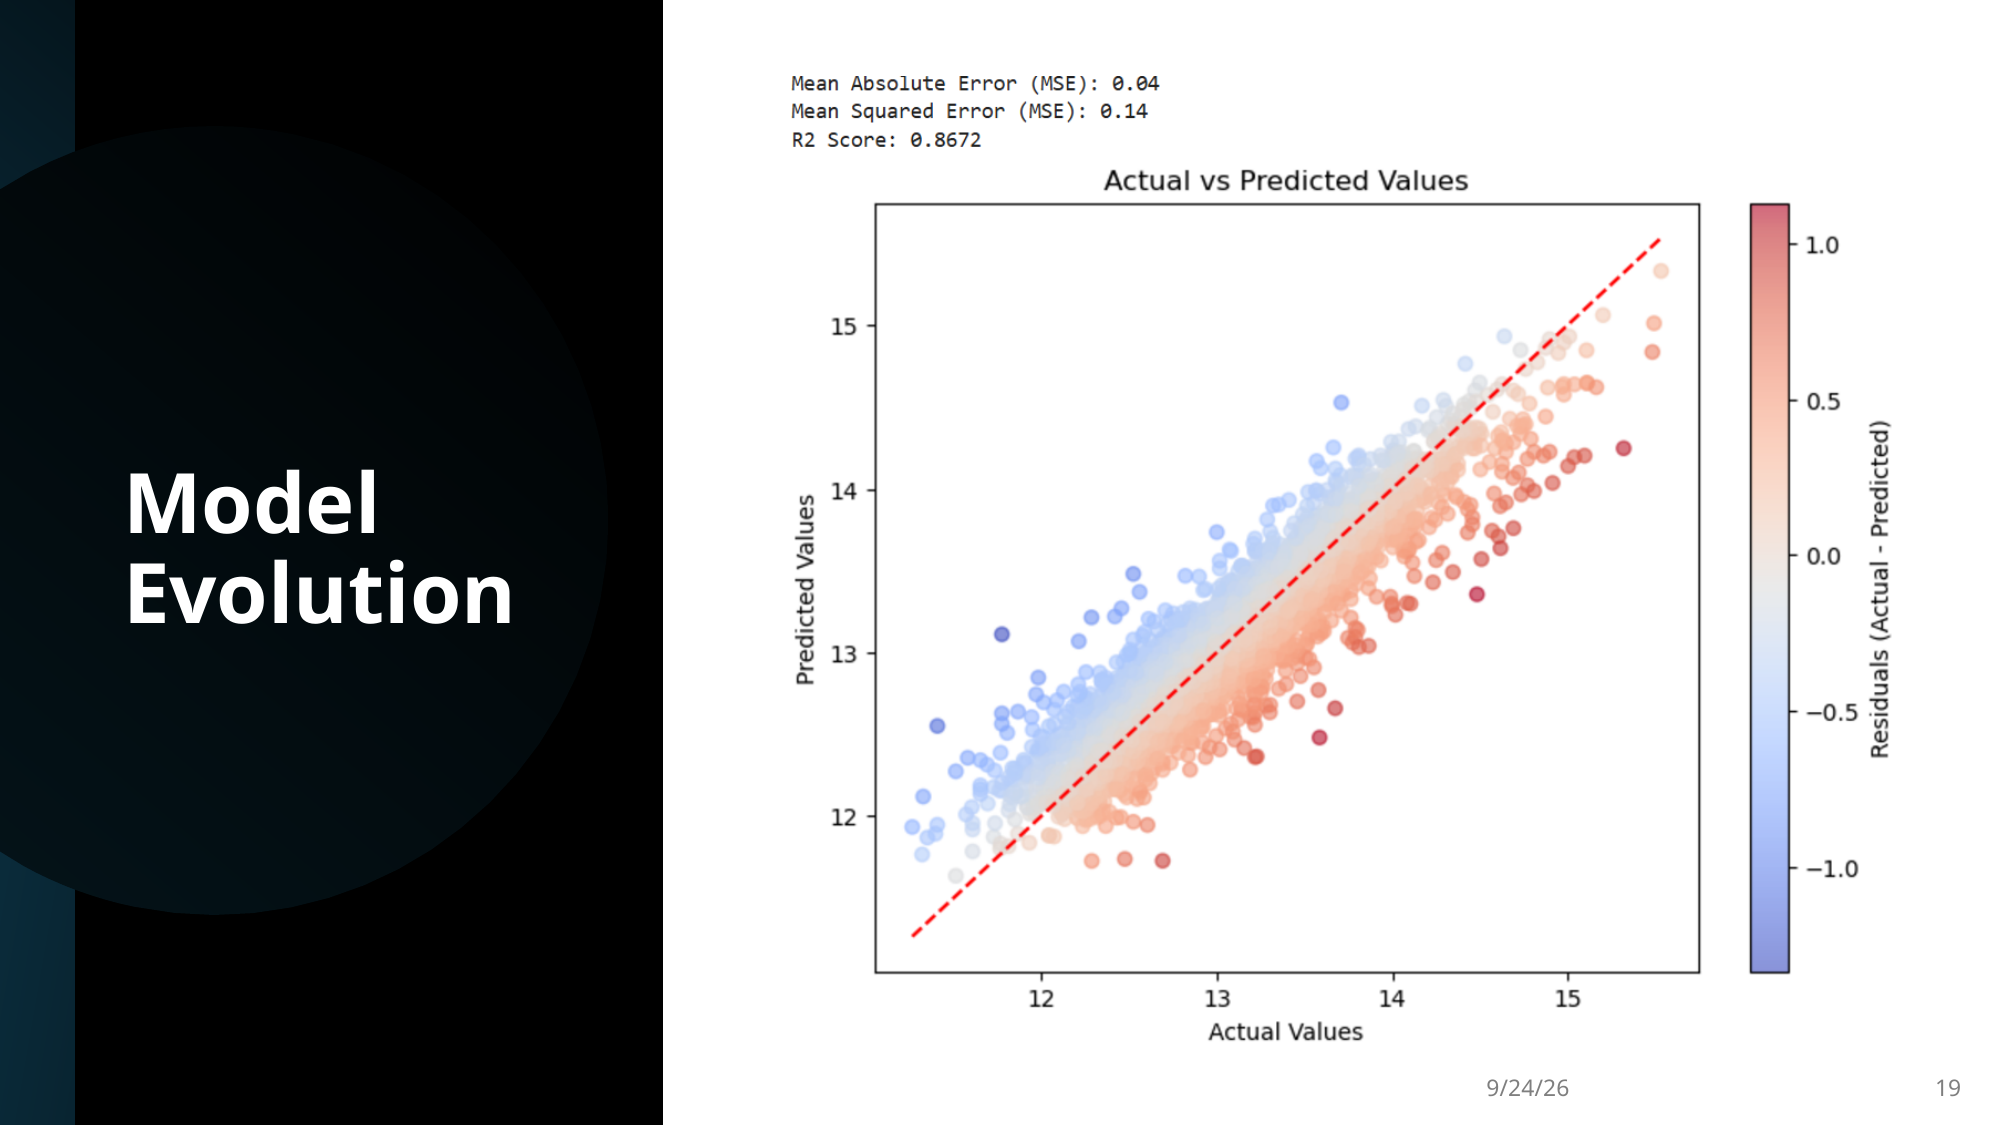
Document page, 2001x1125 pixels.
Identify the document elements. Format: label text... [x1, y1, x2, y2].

text_box [0, 0, 2000, 1125]
title Model Evolution [108, 453, 581, 958]
text_box 12/9/2024 [1471, 1058, 1920, 1119]
text_box 2 [1920, 1058, 1994, 1119]
picture [747, 76, 1915, 1049]
